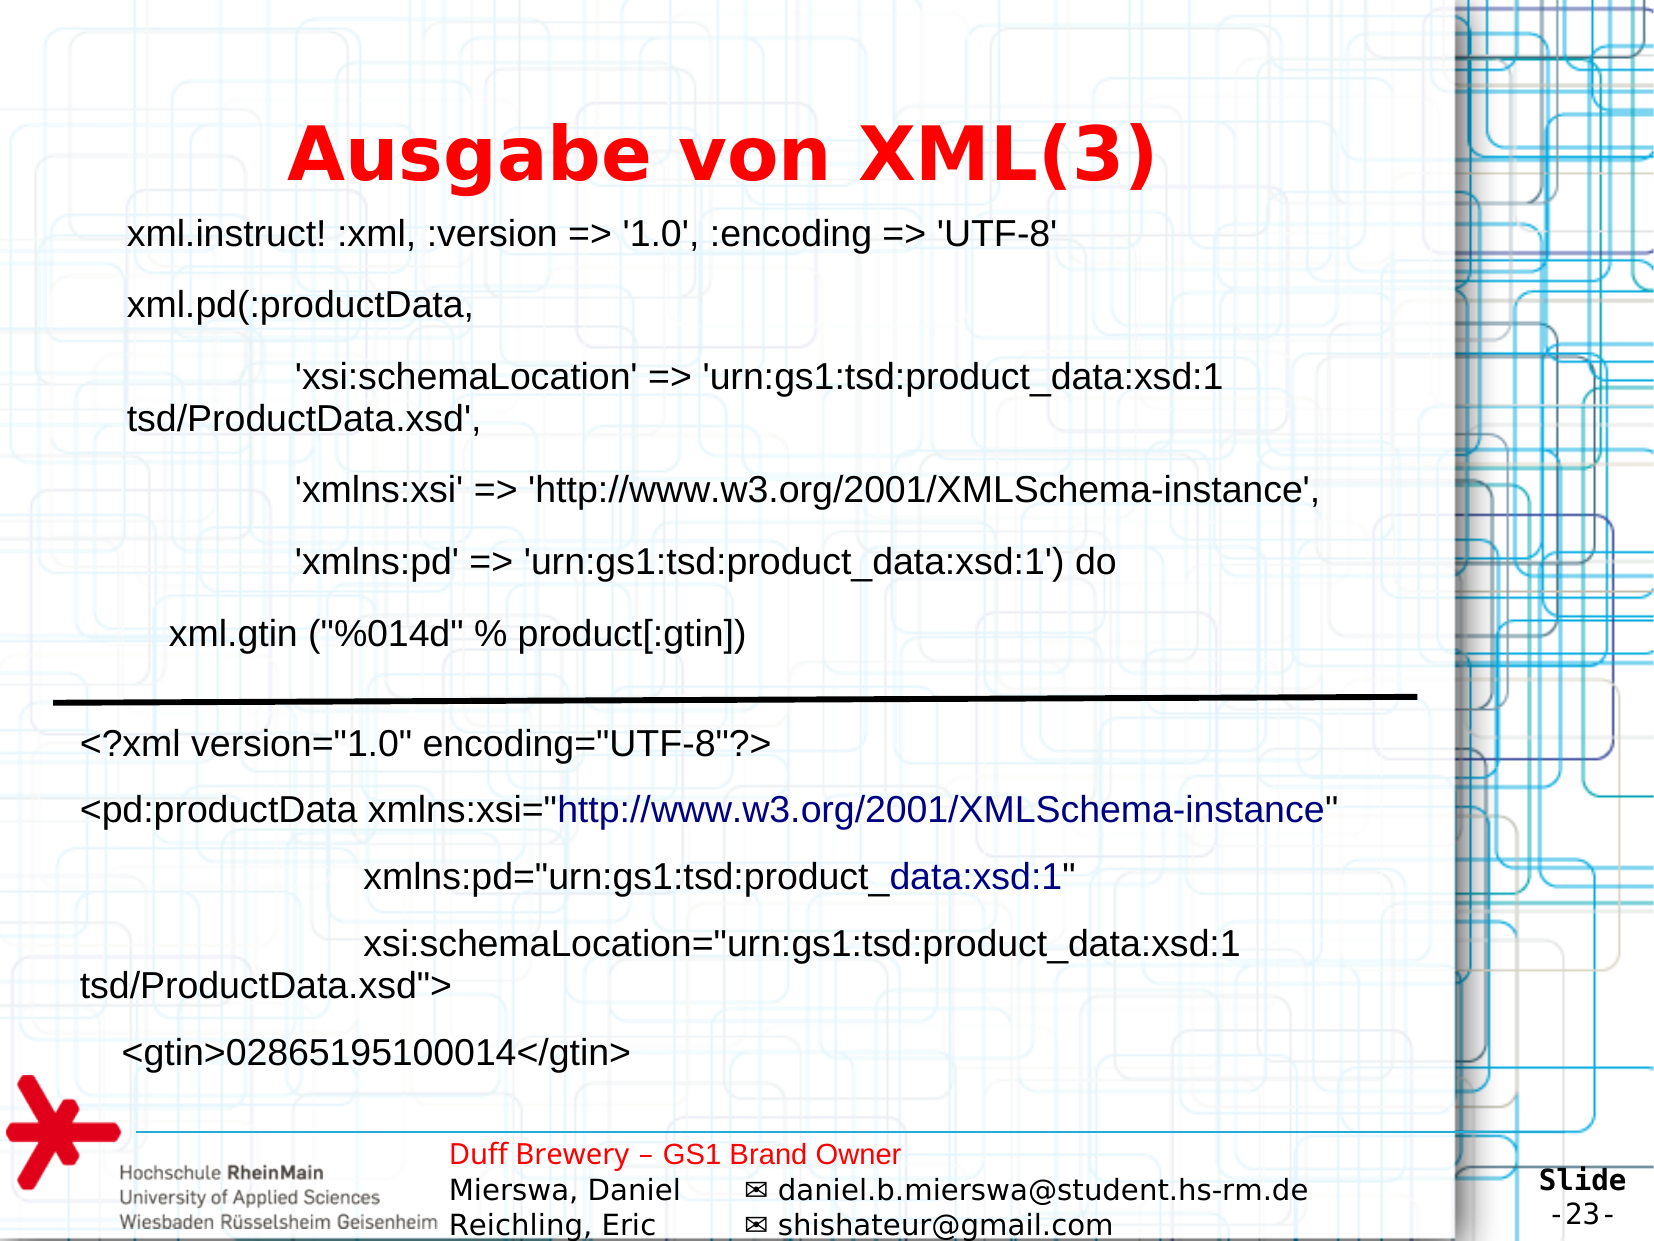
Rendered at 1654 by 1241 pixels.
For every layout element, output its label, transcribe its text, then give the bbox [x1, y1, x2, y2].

picture [964, 1221, 973, 1233]
text_box <?xml version="1.0" encoding="UTF-8"?> <pd:productData xmlns:xsi="http://www.w3.org/2001/XMLSchema-instance" xmlns:pd="urn:gs1:tsd:product_data:xsd:1" xsi:schemaLocation="urn:gs1:tsd:product_data:xsd:1 tsd/ProductData.xsd"> <gtin>02865195100014</gtin> [64, 714, 1436, 1081]
picture [0, 0, 1654, 1241]
picture [568, 1221, 577, 1233]
text_box xml.instruct! :xml, :version => '1.0', :encoding => 'UTF-8' xml.pd(:productData, 'xsi:schemaLocation' => 'urn:gs1:tsd:product_data:xsd:1 tsd/ProductData.xsd', 'xmlns:xsi' => 'http://www.w3.org/2001/XMLSchema-instance', 'xmlns:pd' => 'urn:gs1:tsd:product_data:xsd:1') do xml.gtin ("%014d" % product[:gtin]) [41, 205, 1359, 662]
title Ausgabe von XML(3) [29, 70, 1418, 239]
